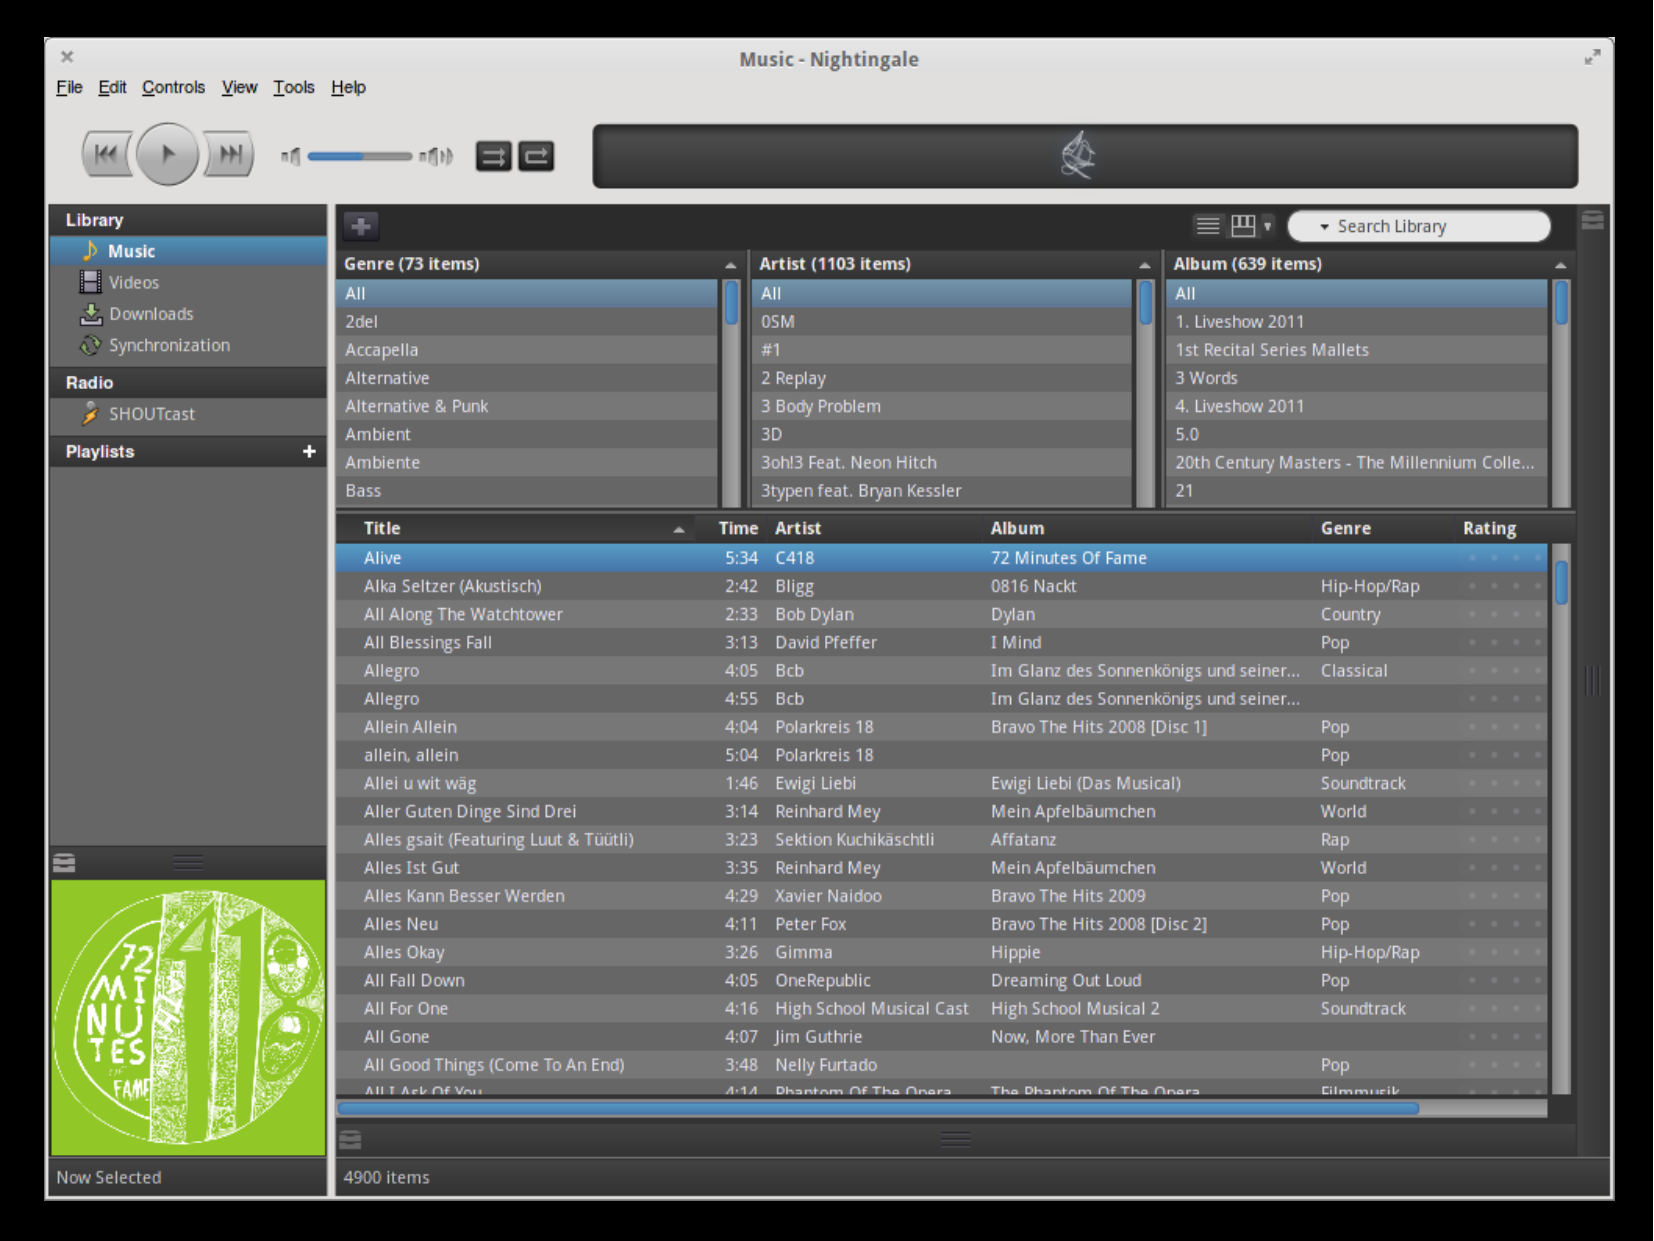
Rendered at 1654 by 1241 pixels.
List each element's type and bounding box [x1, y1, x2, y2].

picture [44, 37, 1615, 1201]
